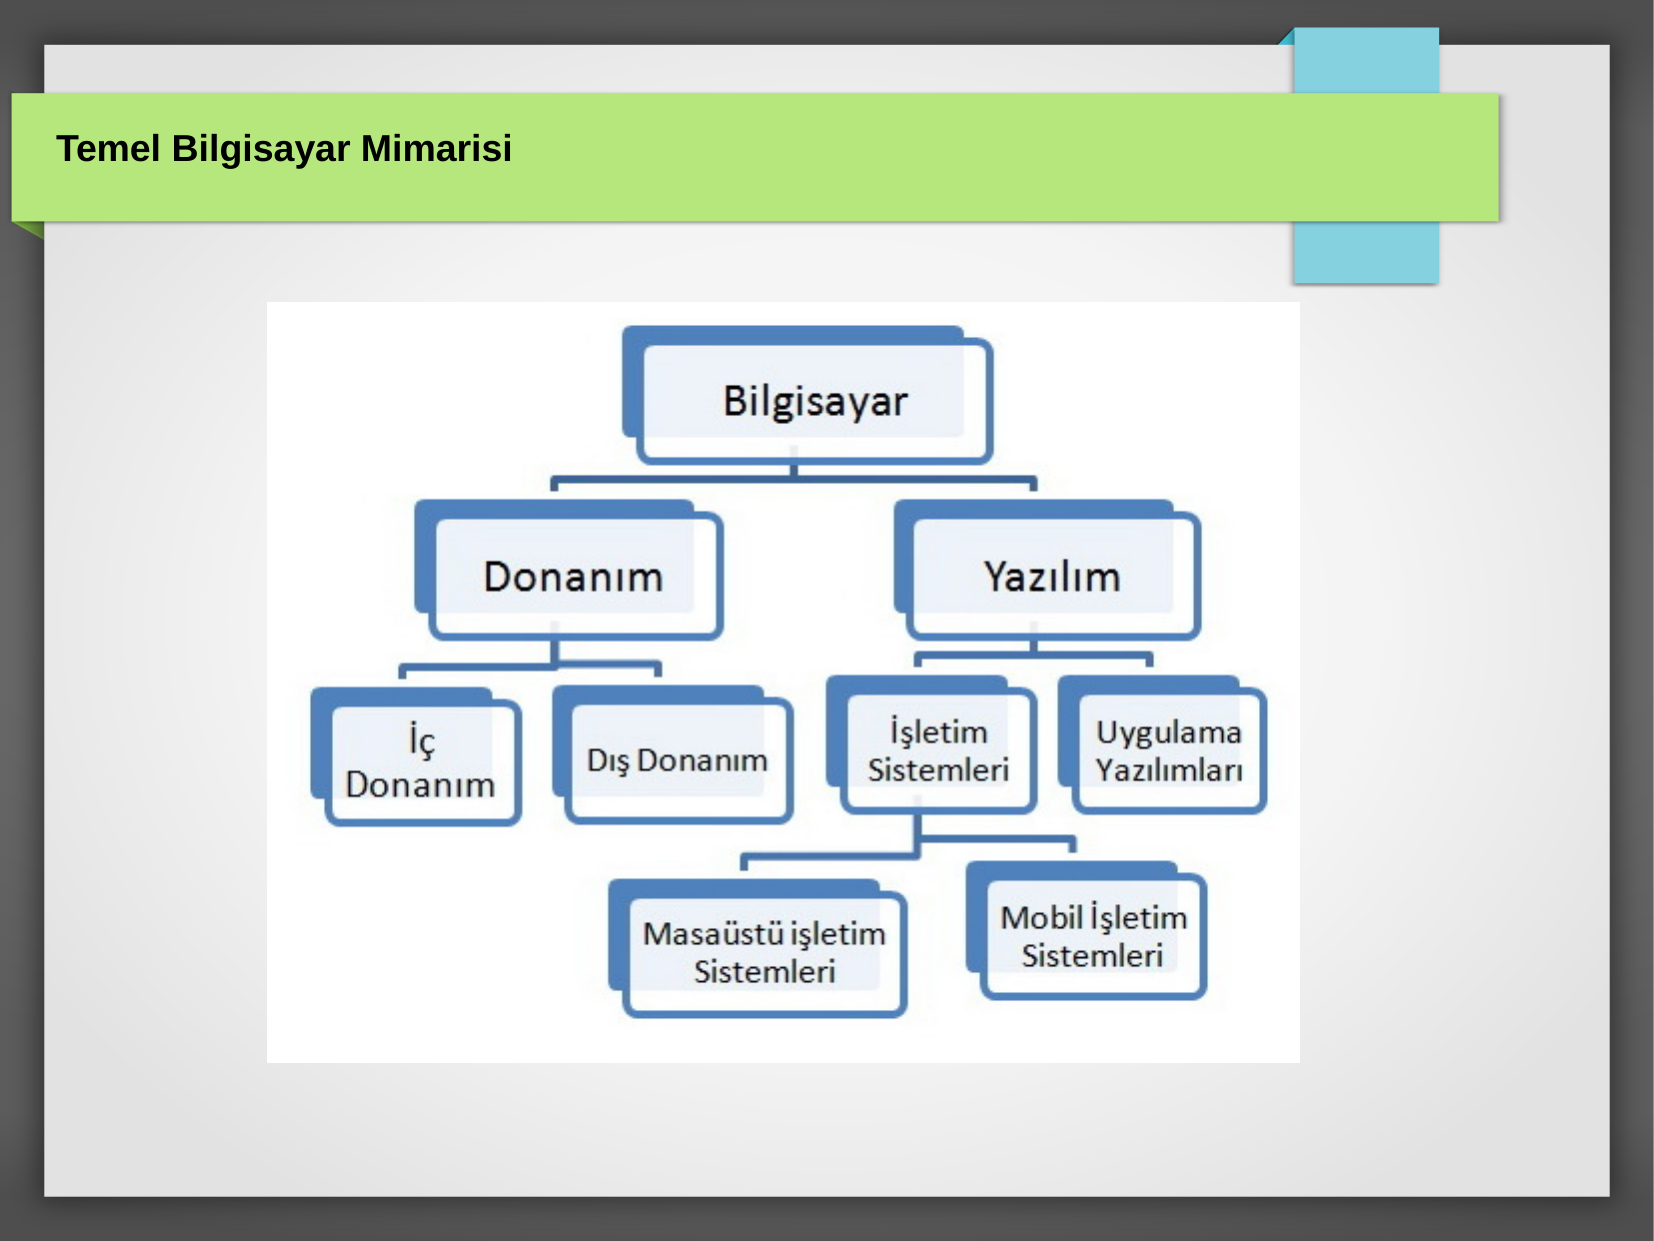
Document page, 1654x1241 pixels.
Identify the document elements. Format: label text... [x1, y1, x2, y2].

text_box Temel Bilgisayar Mimarisi [41, 120, 1134, 220]
picture [0, 0, 1654, 1241]
